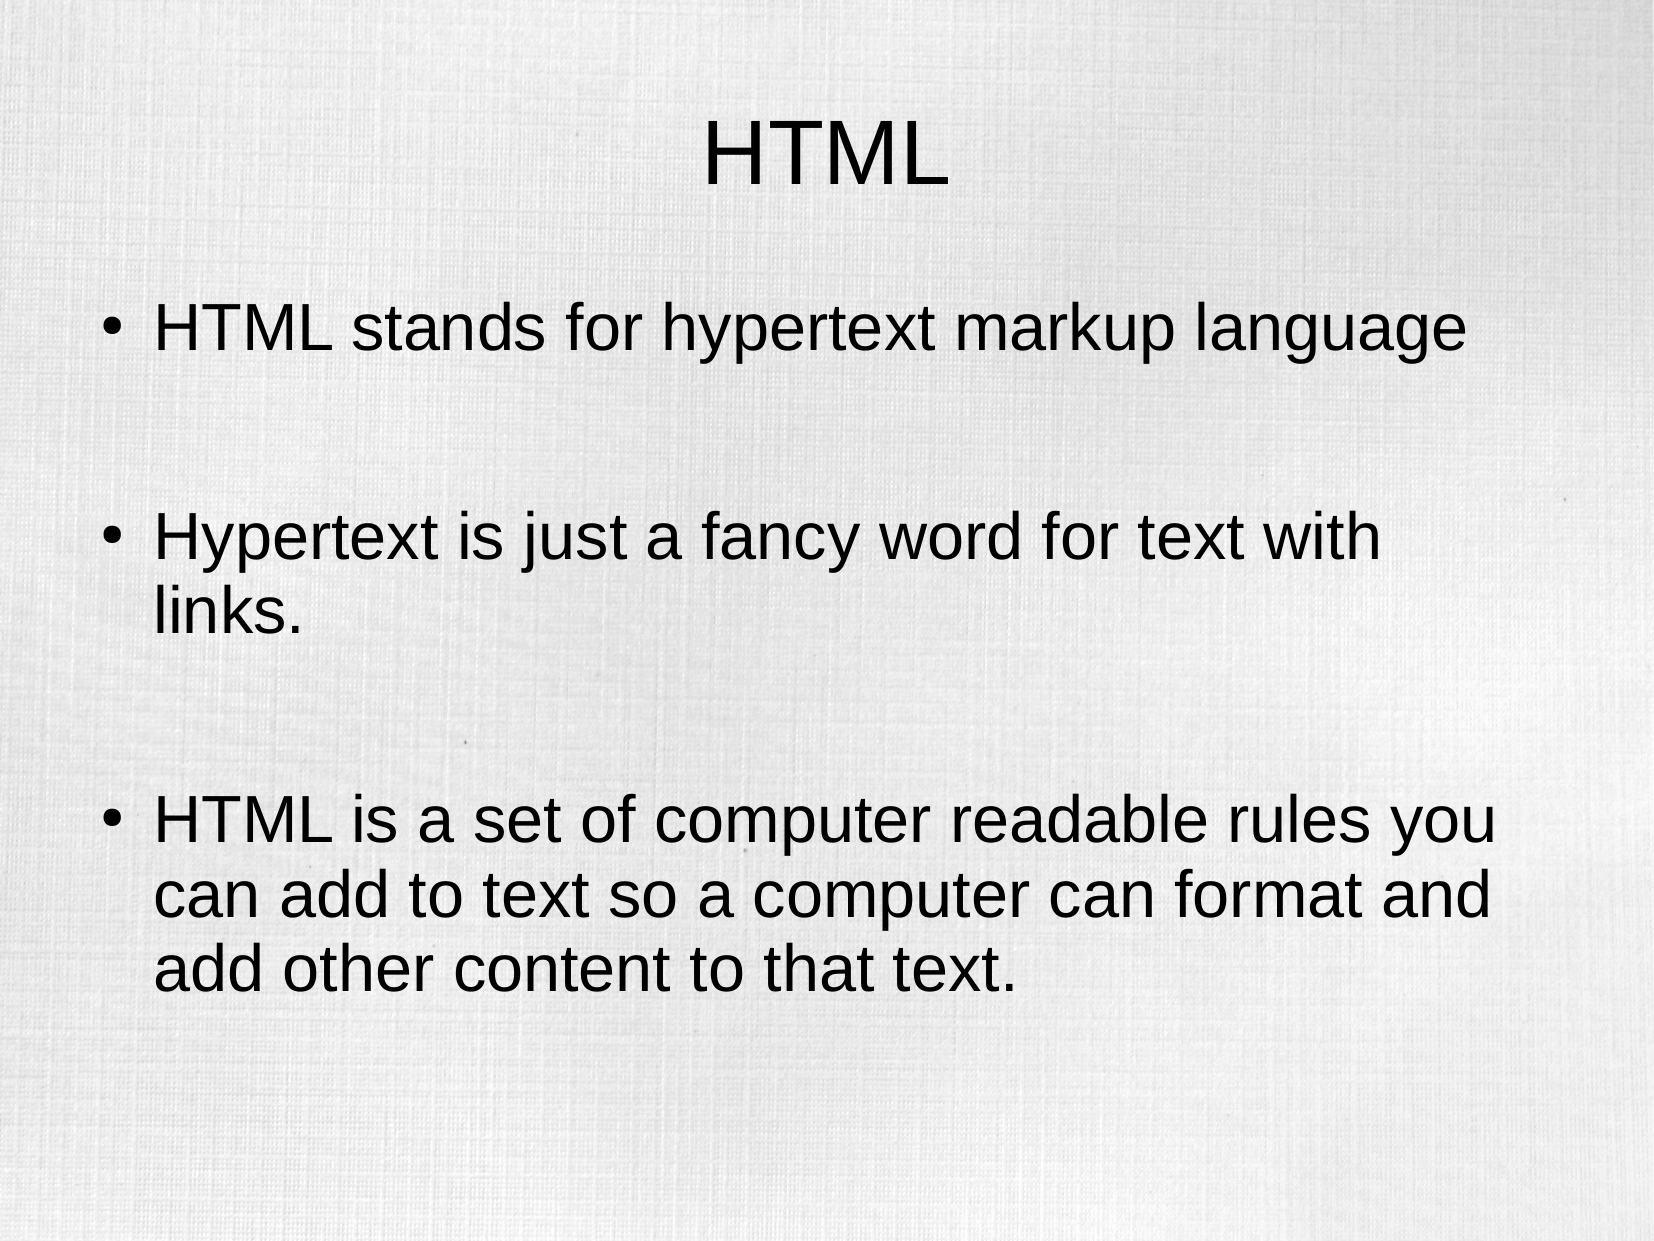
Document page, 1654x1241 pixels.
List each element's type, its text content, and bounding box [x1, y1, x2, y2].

list HTML stands for hypertext markup language Hypertext is just a fancy word for text with links. HTML is a set of computer readable rules you can add to text so a computer can format and add other content to that text. [82, 290, 1538, 1010]
title HTML [82, 49, 1571, 257]
picture [0, 0, 1654, 1241]
